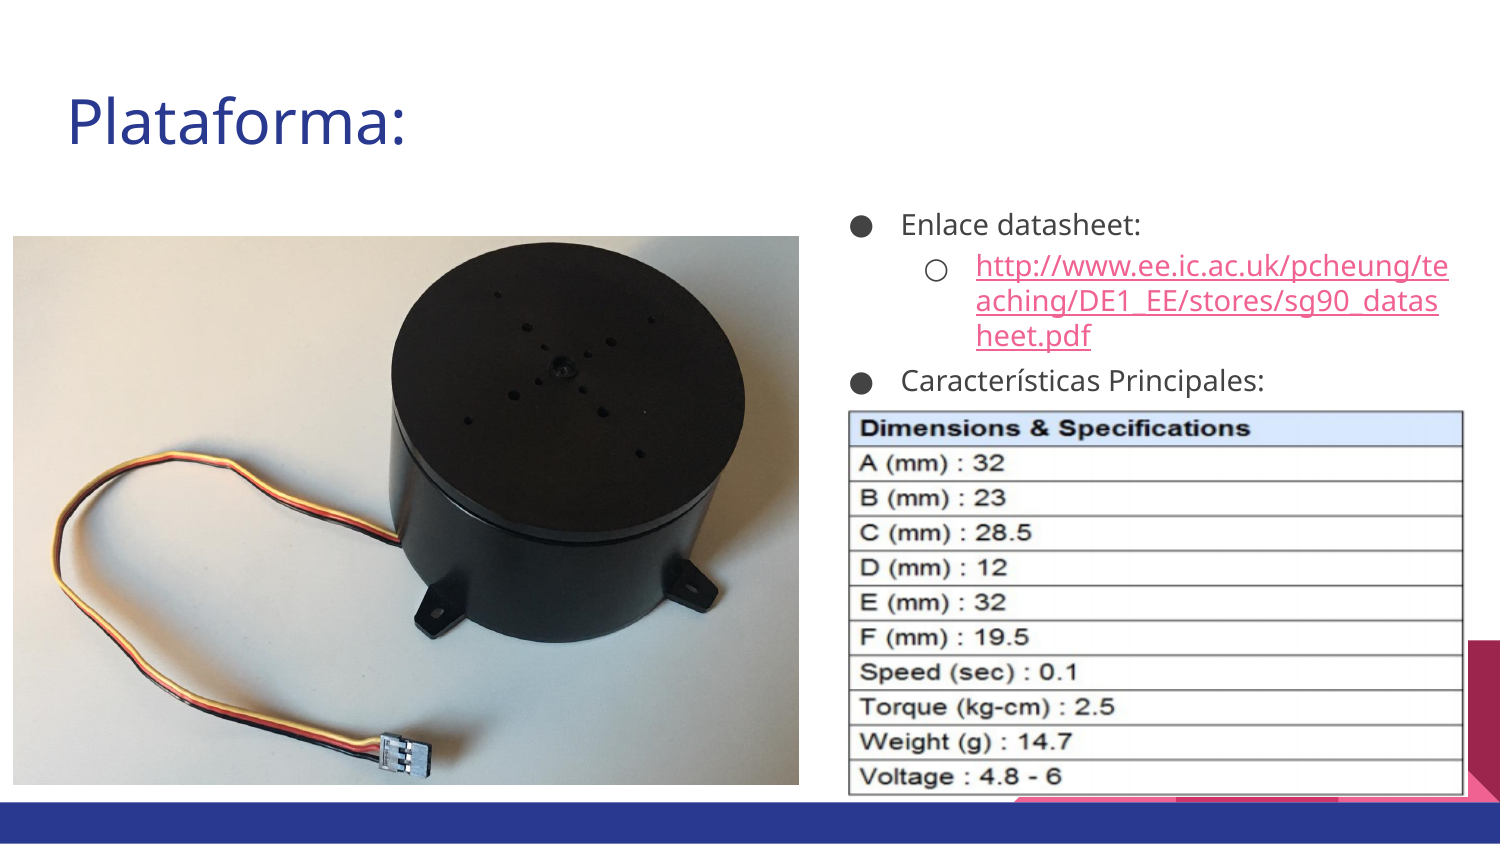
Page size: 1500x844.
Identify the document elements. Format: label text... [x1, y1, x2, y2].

picture [13, 236, 799, 785]
picture [847, 409, 1468, 797]
list Enlace datasheet: http://www.ee.ic.ac.uk/pcheung/teaching/DE1_EE/stores/sg90_datasheet.pdf Características Principales: [810, 186, 1468, 785]
title Plataforma: [51, 67, 1449, 167]
